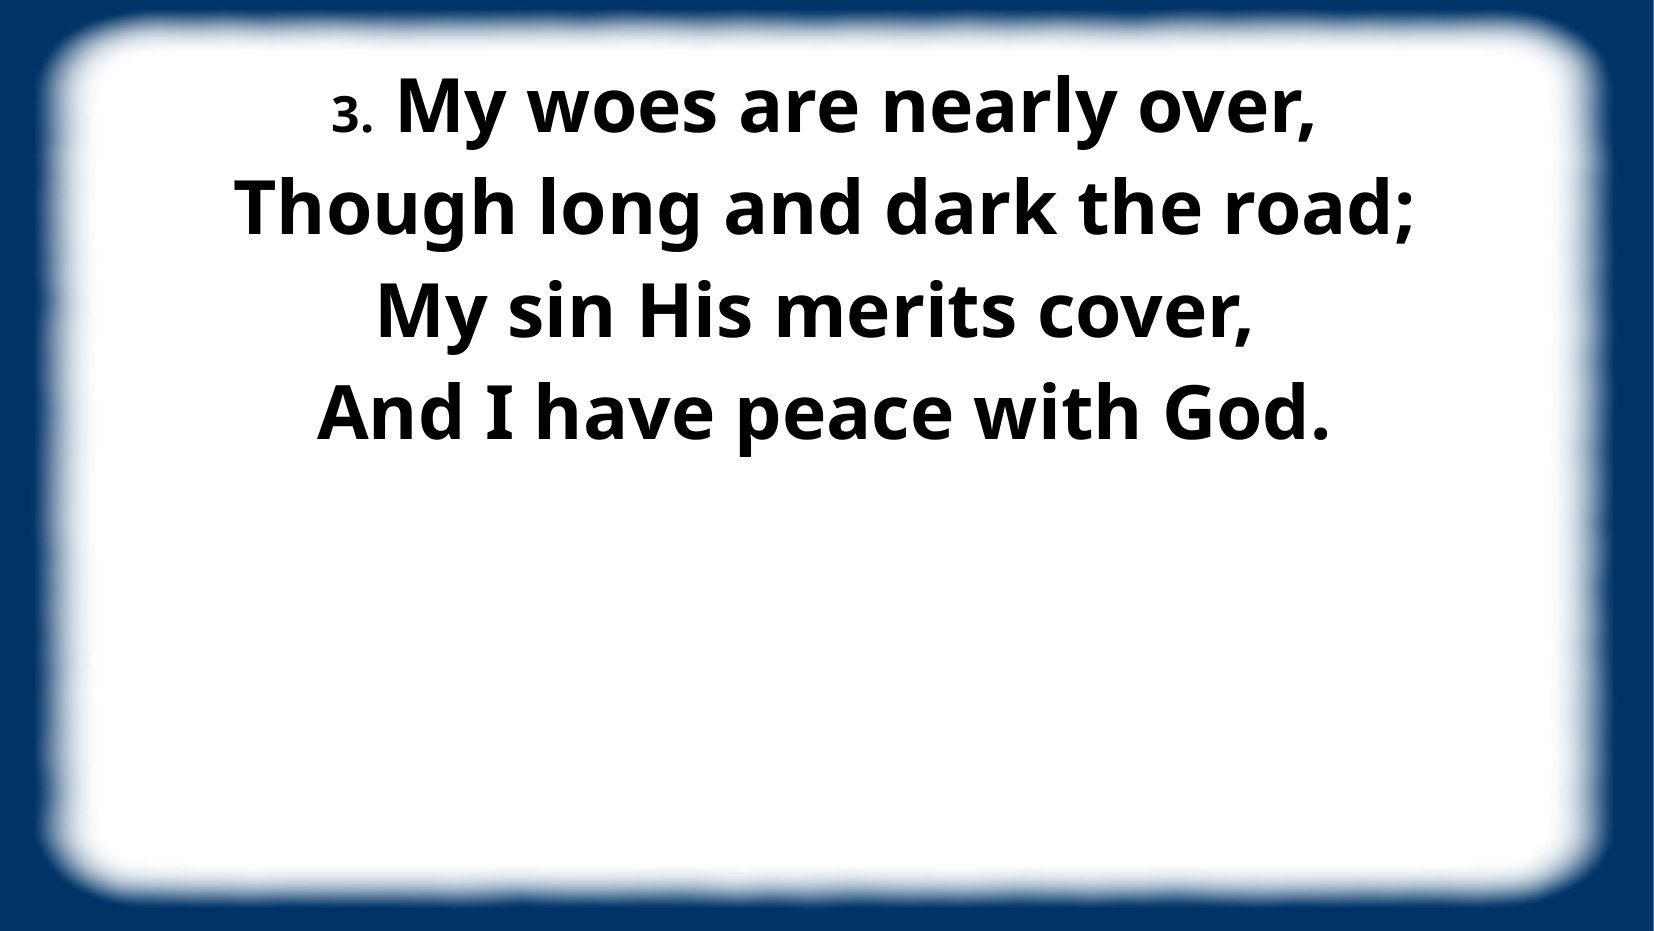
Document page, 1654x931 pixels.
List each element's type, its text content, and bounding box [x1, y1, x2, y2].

text_box 3. My woes are nearly over, Though long and dark the road; My sin His merits cover, And I have peace with God. [120, 45, 1531, 460]
picture [0, 0, 1654, 931]
